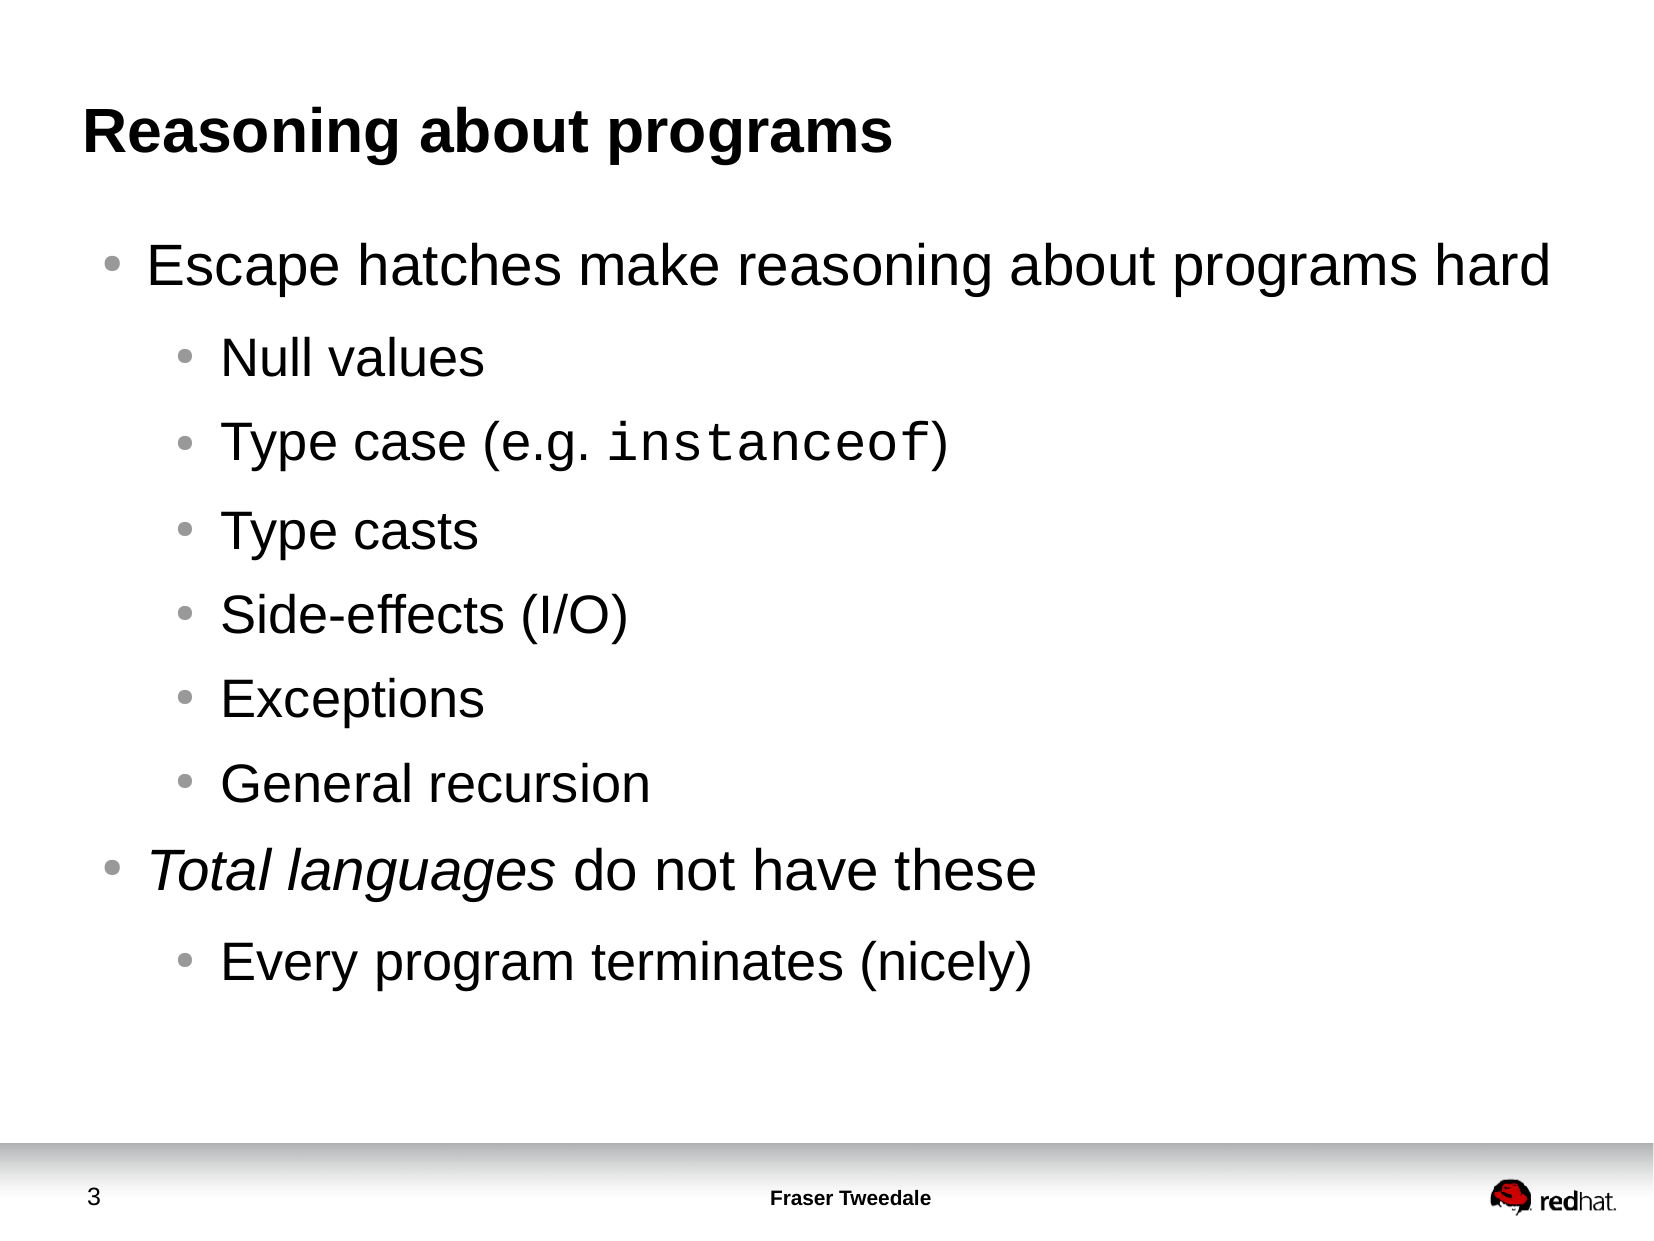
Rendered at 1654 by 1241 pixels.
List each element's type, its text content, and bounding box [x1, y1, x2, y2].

list Escape hatches make reasoning about programs hard Null values Type case (e.g. instanceof) Type casts Side-effects (I/O) Exceptions General recursion Total languages do not have these Every program terminates (nicely) [86, 232, 1576, 1027]
title Reasoning about programs [82, 37, 1571, 226]
picture [0, 1143, 1654, 1241]
